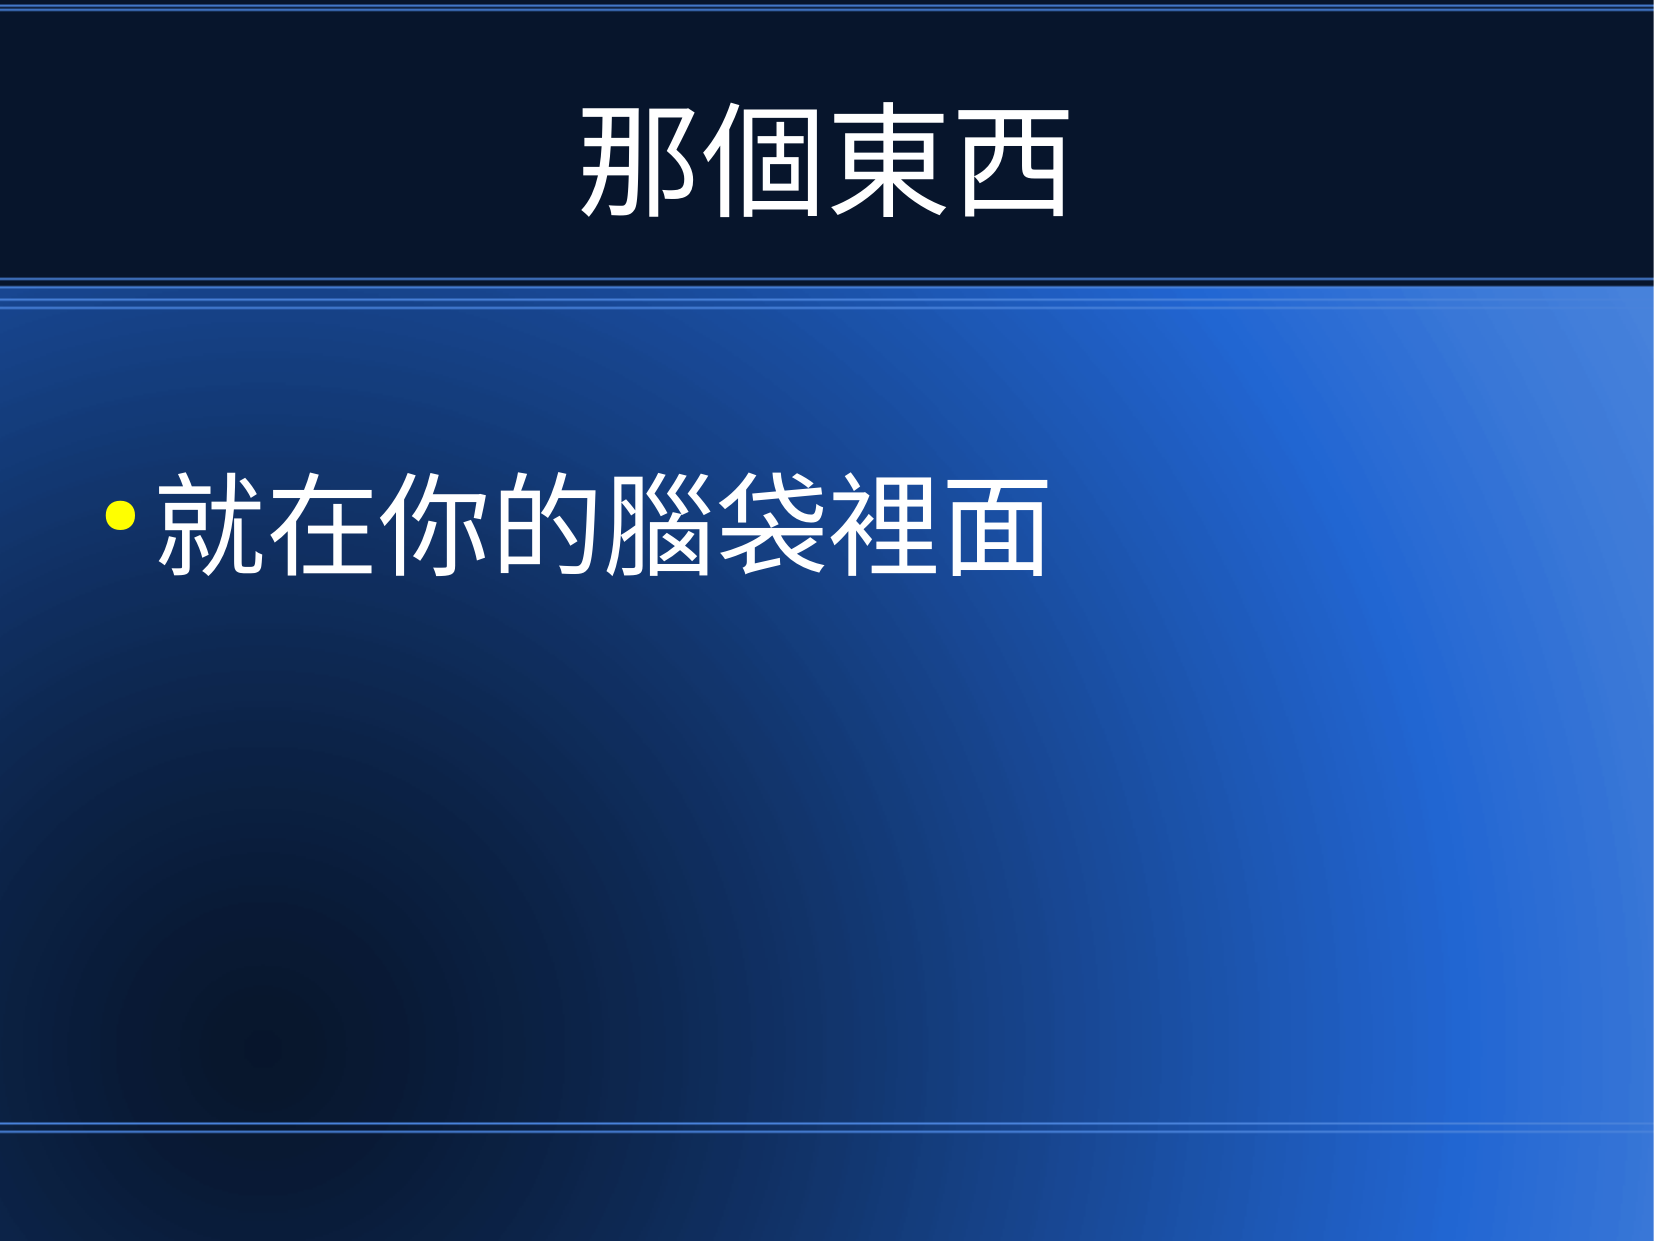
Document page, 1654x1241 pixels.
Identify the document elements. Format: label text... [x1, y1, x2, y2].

list 就在你的腦袋裡面 [82, 355, 1571, 1241]
picture [0, 0, 1654, 1241]
title 那個東西 [82, 49, 1571, 257]
